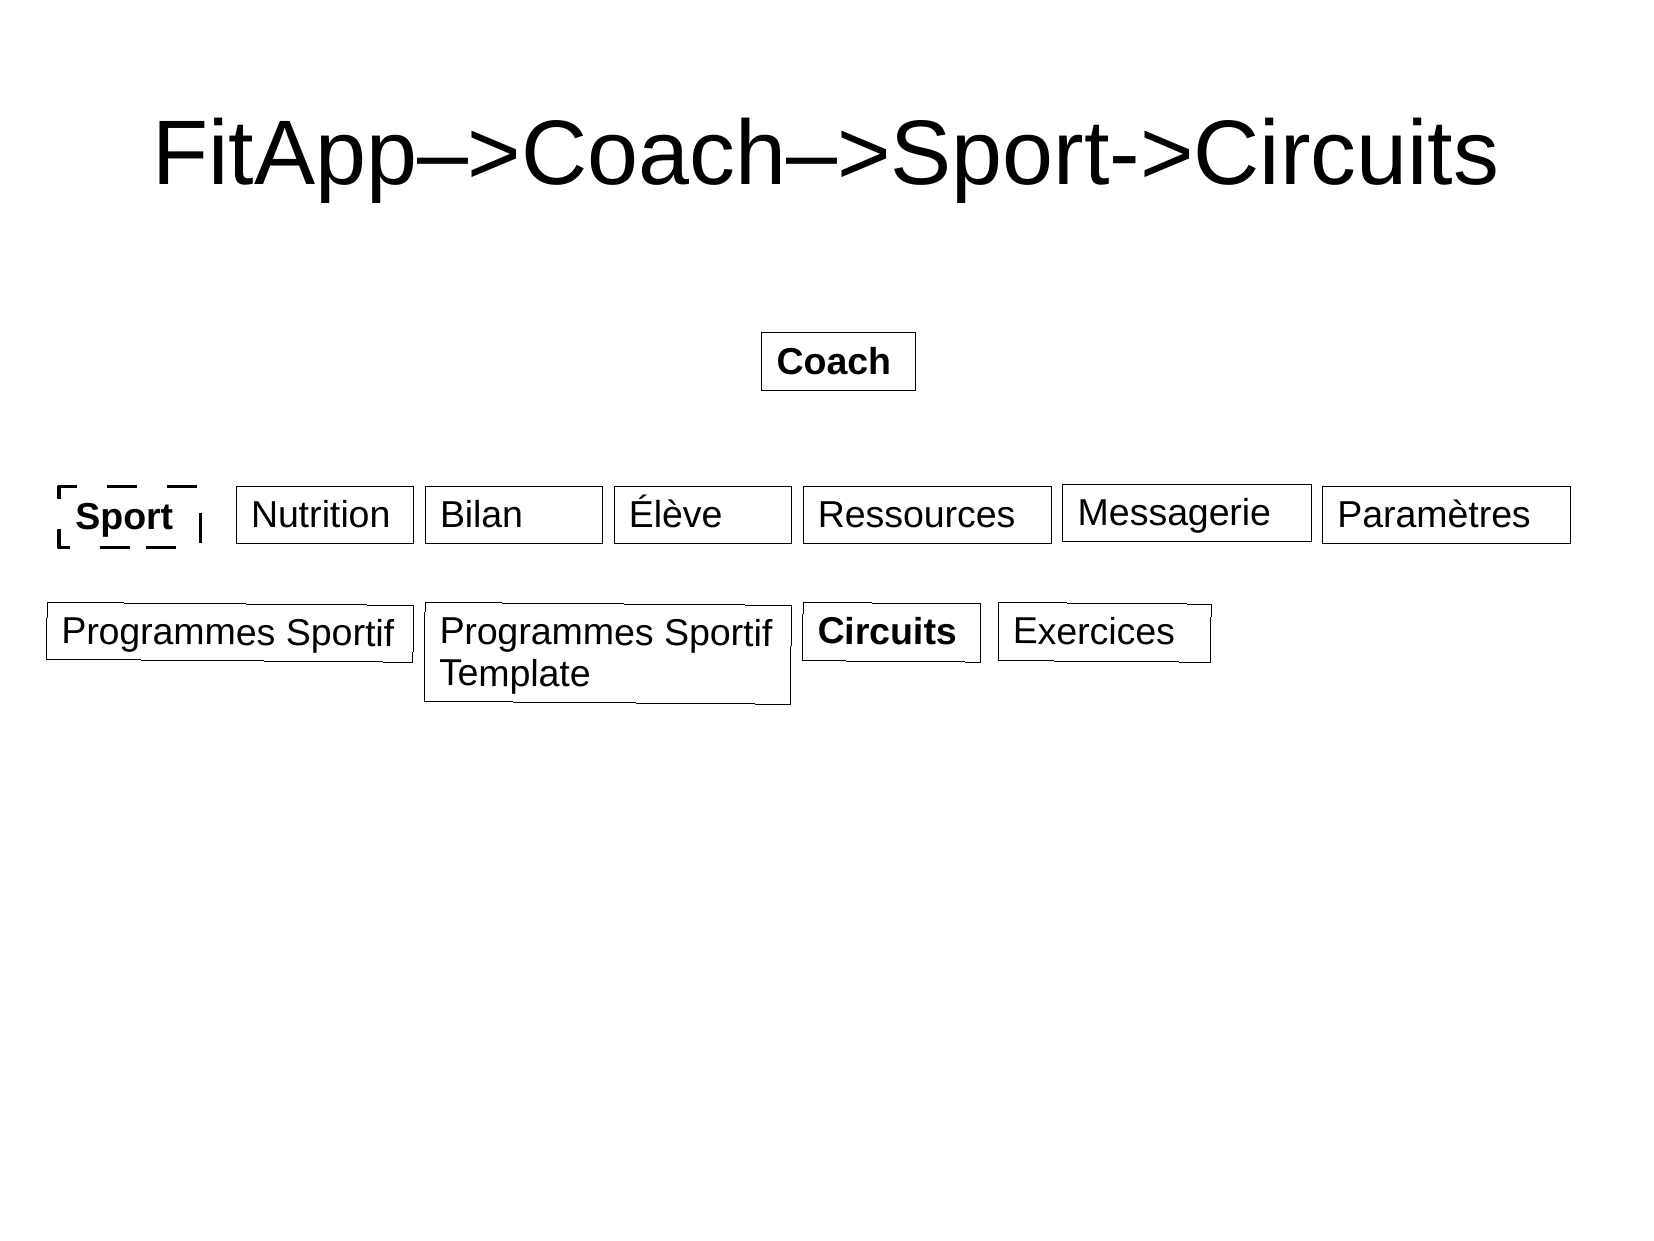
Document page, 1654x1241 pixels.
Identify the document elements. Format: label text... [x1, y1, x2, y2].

text_box Sport [59, 486, 201, 548]
text_box Circuits [802, 602, 981, 663]
text_box Messagerie [1062, 484, 1312, 542]
text_box Nutrition [236, 486, 414, 544]
text_box Programmes Sportif [46, 602, 414, 663]
text_box Coach [761, 332, 916, 391]
text_box Exercices [998, 602, 1212, 663]
title FitApp–>Coach–>Sport->Circuits [82, 49, 1571, 257]
text_box Bilan [425, 486, 603, 544]
text_box Paramètres [1322, 486, 1571, 544]
text_box Programmes Sportif Template [424, 602, 792, 705]
text_box Ressources [803, 486, 1052, 544]
text_box Élève [614, 486, 792, 544]
